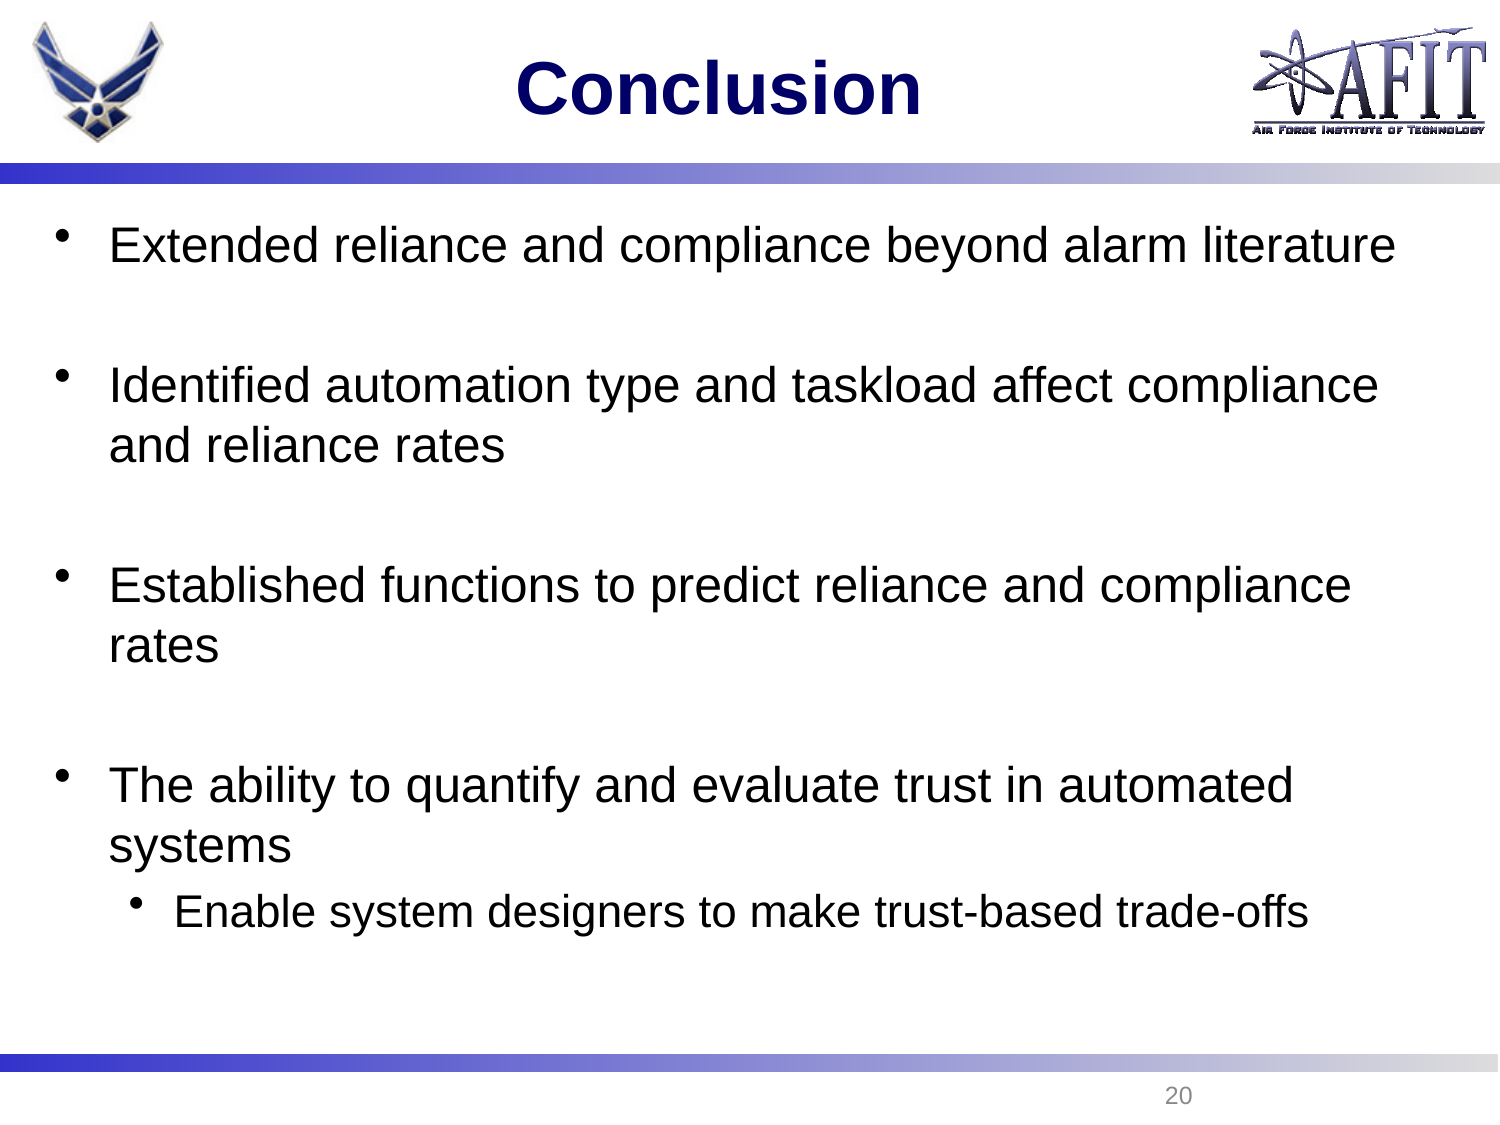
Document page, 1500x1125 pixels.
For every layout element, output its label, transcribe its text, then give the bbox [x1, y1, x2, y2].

title Conclusion [163, 0, 1275, 169]
picture [1275, 24, 1488, 139]
list Extended reliance and compliance beyond alarm literature Identified automation type and taskload affect compliance and reliance rates Established functions to predict reliance and compliance rates The ability to quantify and evaluate trust in automated systems Enable system designers to make trust-based trade-offs [39, 204, 1447, 880]
slide_number <number> [1149, 1065, 1500, 1125]
picture [32, 21, 163, 143]
